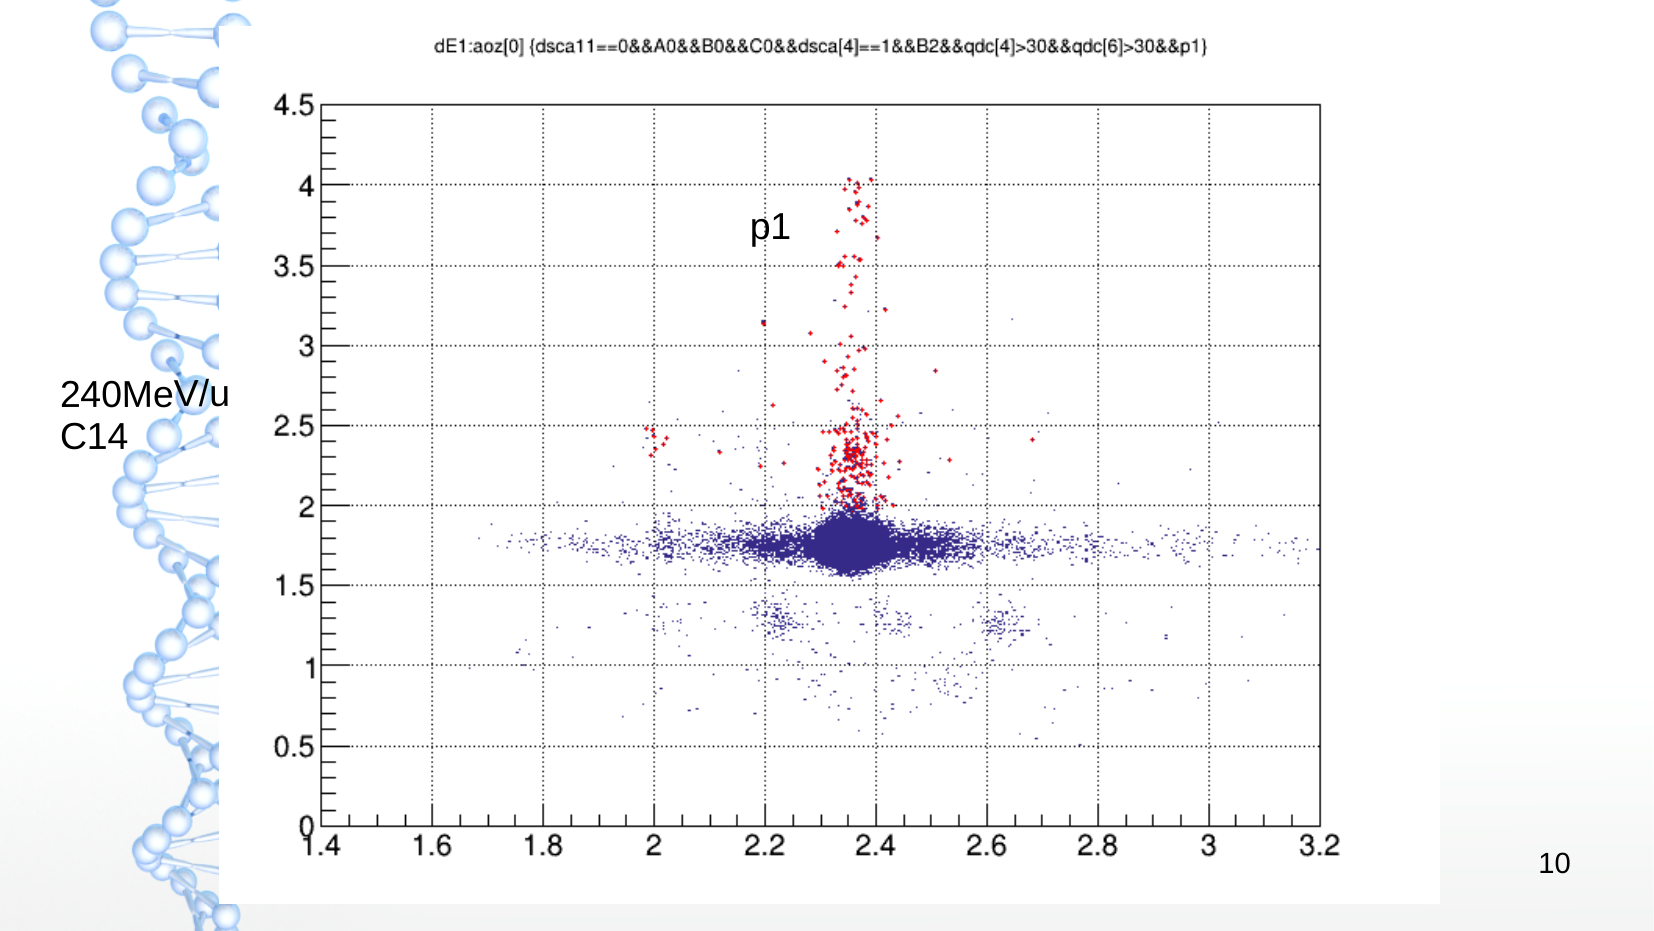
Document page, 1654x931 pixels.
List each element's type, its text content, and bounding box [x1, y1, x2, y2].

text_box 240MeV/u C14 [45, 364, 285, 466]
text_box p1 [735, 198, 826, 256]
picture [0, 0, 1654, 931]
